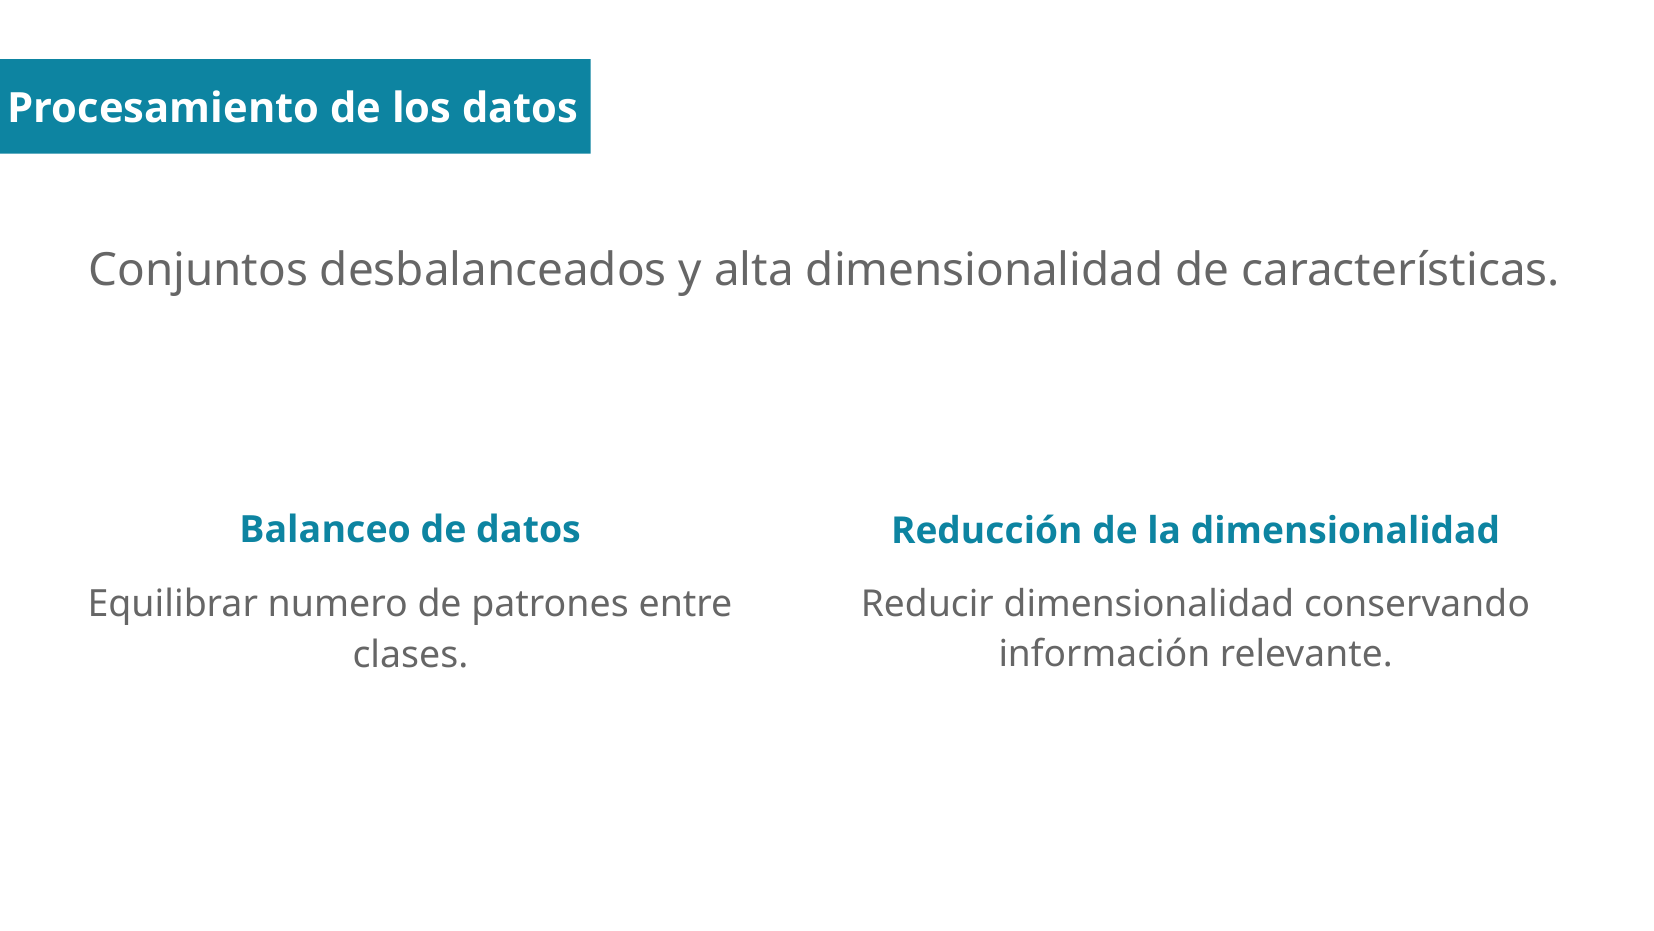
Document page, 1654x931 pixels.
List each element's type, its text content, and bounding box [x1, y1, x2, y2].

title Procesamiento de los datos [0, 47, 579, 166]
list Balanceo de datos Equilibrar numero de patrones entre clases. [53, 501, 768, 680]
list Conjuntos desbalanceados y alta dimensionalidad de características. [88, 236, 1565, 355]
list Reducción de la dimensionalidad Reducir dimensionalidad conservando información relevante. [856, 501, 1536, 680]
